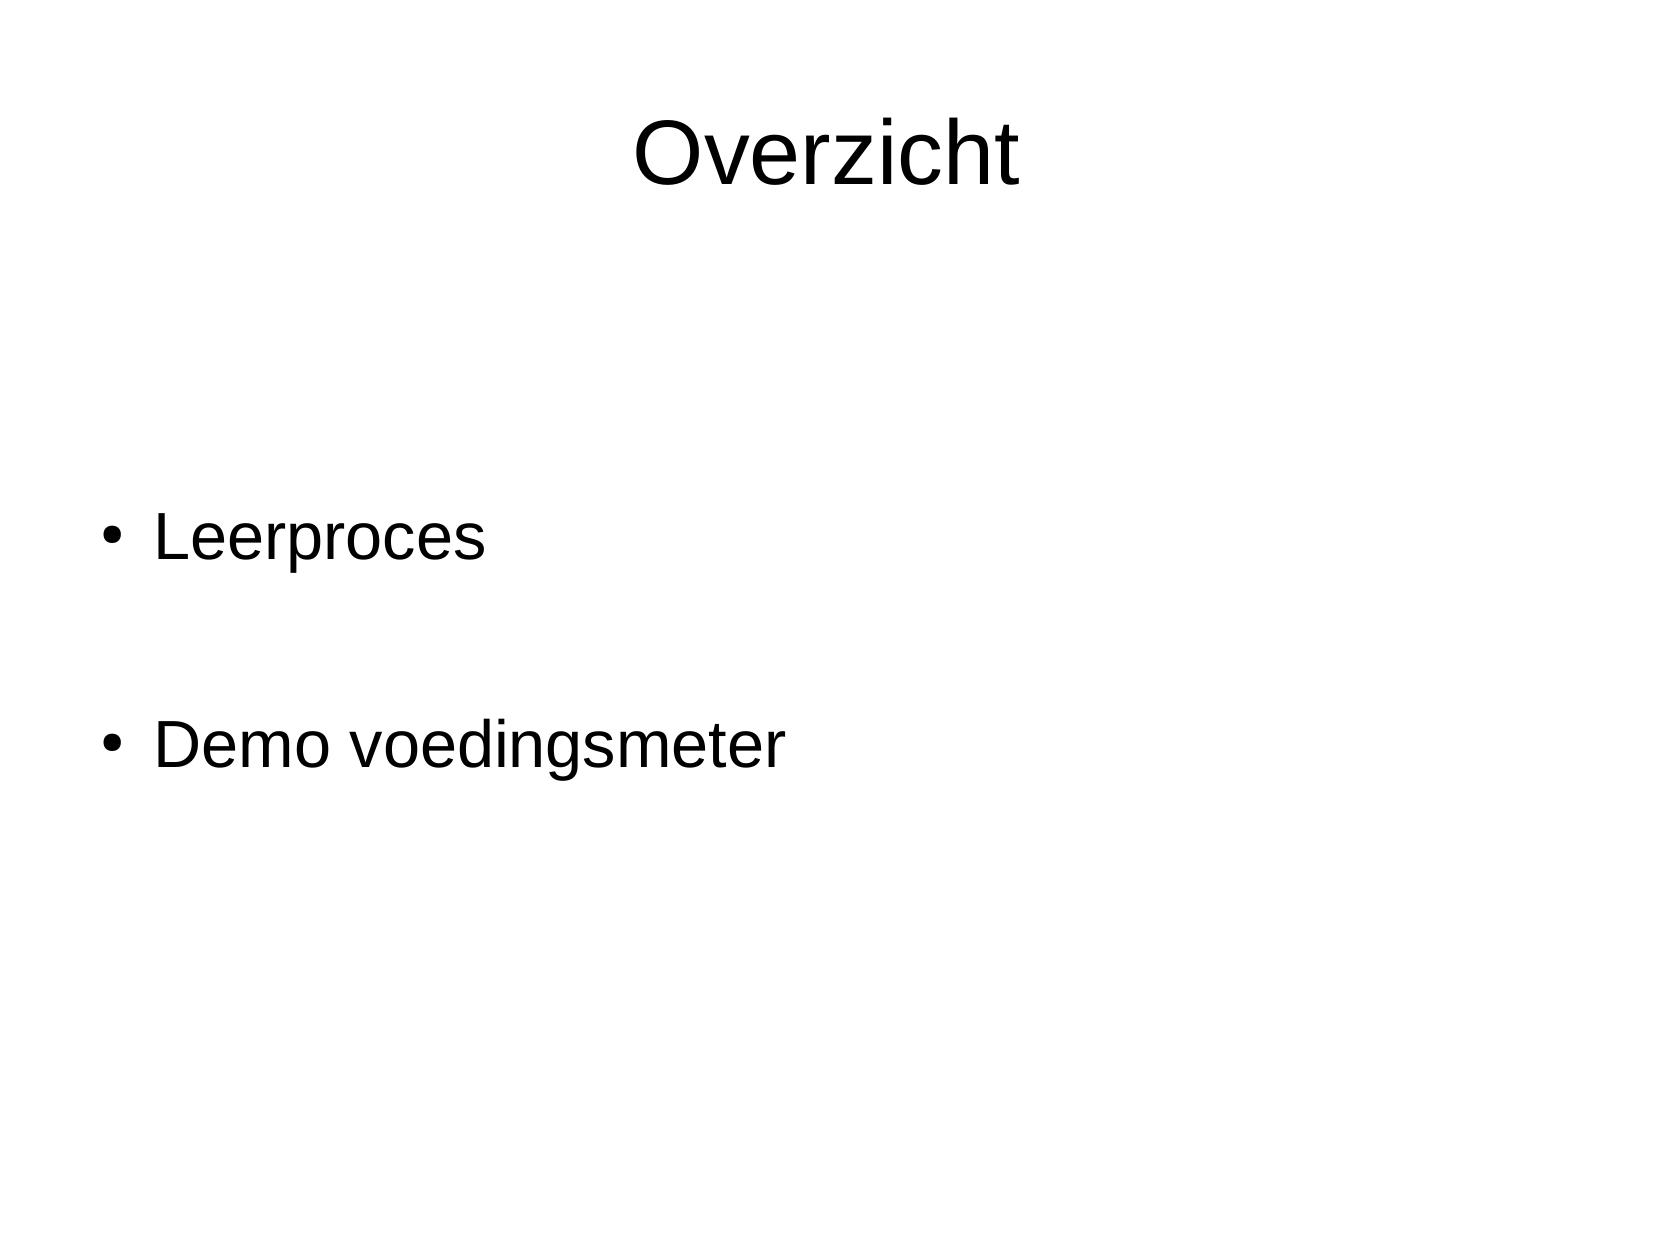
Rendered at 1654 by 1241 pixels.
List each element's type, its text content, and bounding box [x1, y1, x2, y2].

list Leerproces Demo voedingsmeter [82, 290, 1571, 1010]
title Overzicht [82, 49, 1571, 257]
